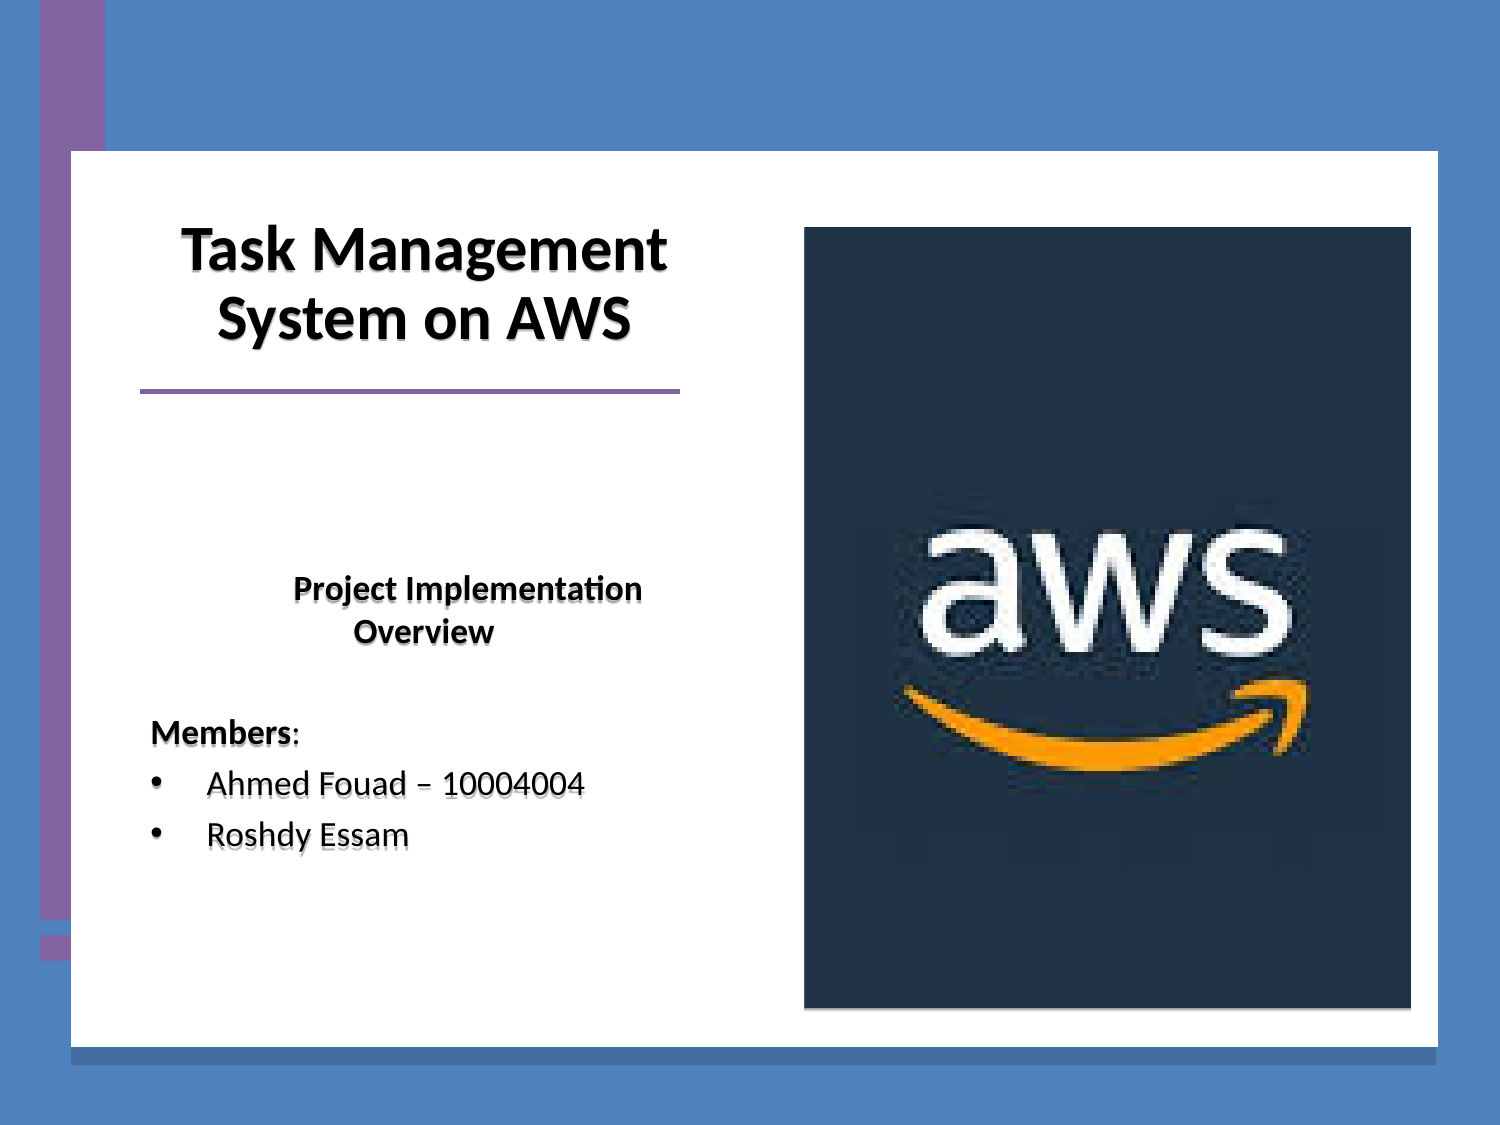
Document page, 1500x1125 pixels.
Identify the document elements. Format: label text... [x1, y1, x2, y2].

title Task Management System on AWS [135, 203, 715, 362]
text_box [0, 0, 1500, 1125]
picture [804, 227, 1411, 1008]
list Project Implementation Overview Members: Ahmed Fouad – 10004004 Roshdy Essam [135, 411, 715, 1008]
